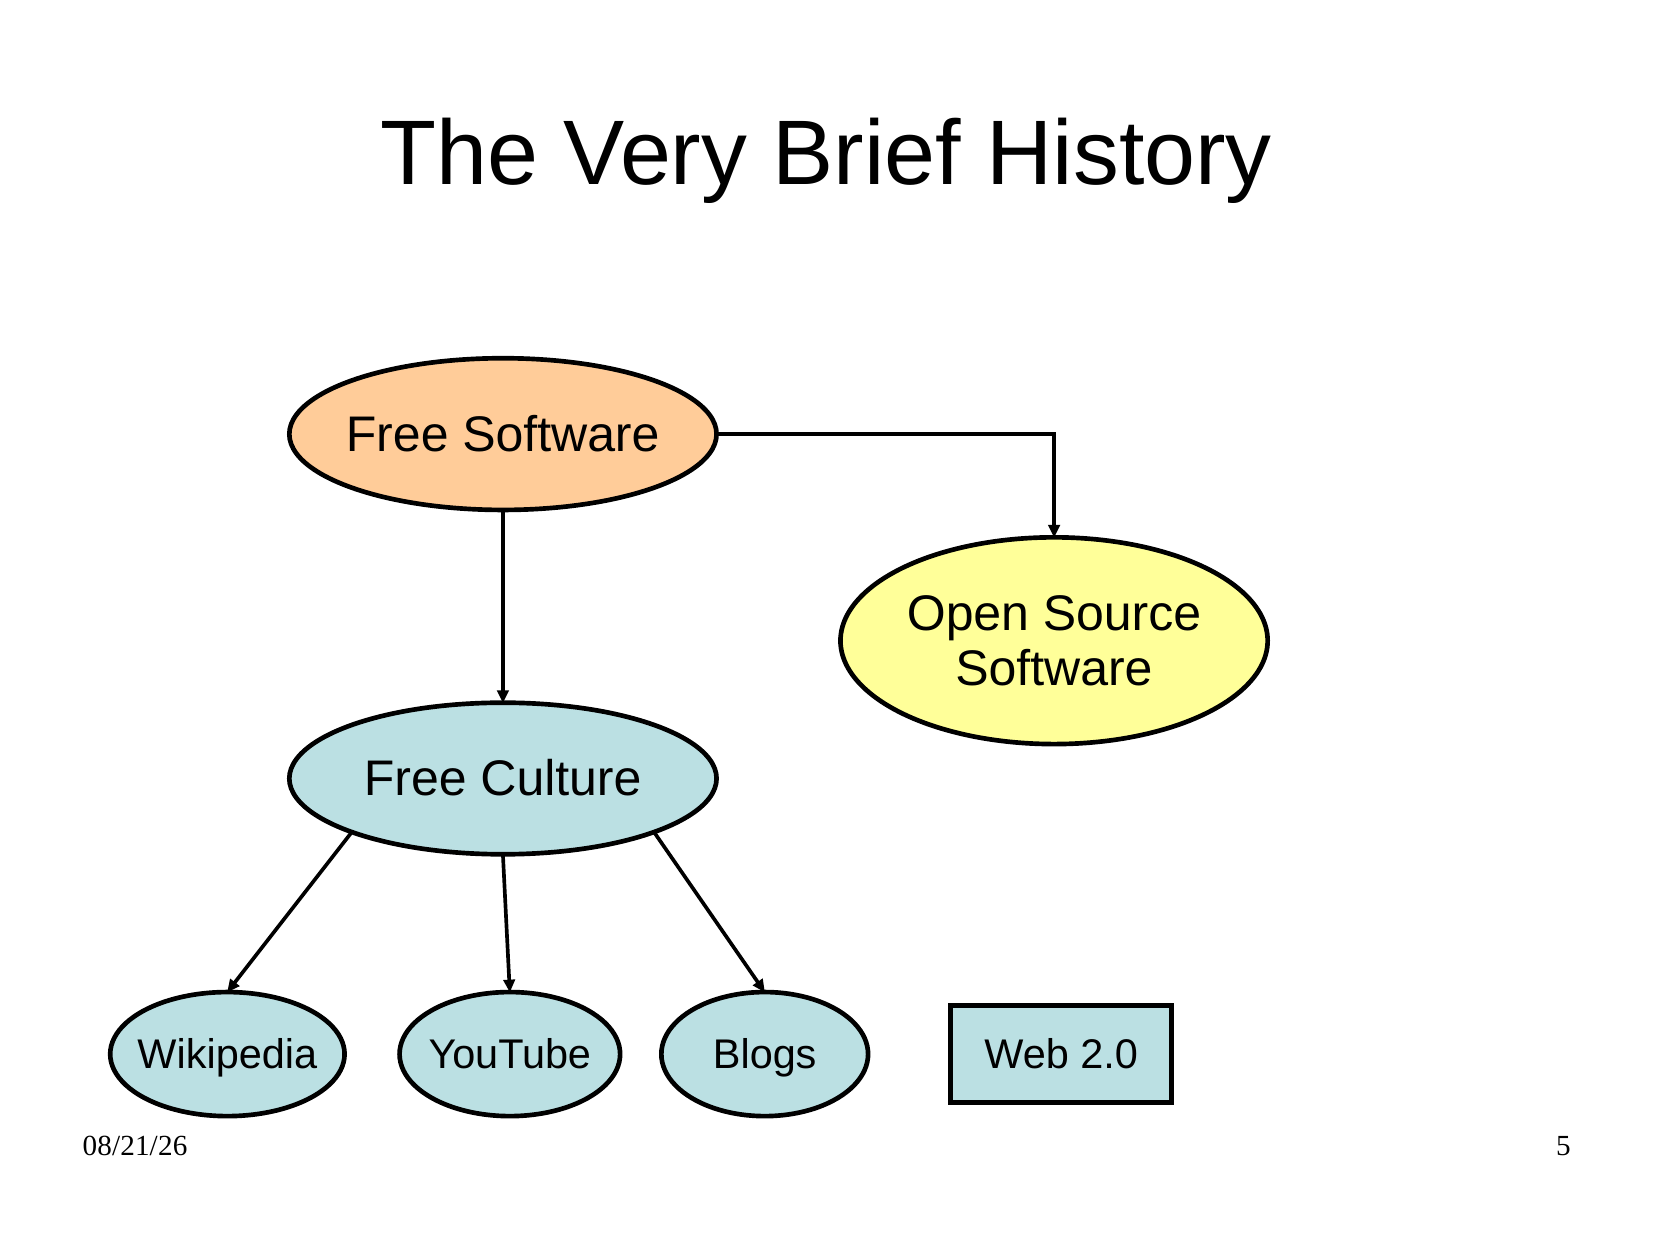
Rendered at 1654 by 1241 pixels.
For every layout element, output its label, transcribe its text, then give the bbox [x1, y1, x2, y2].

text_box Wikipedia [110, 992, 345, 1117]
text_box Free Software [289, 358, 717, 510]
text_box YouTube [399, 992, 621, 1117]
text_box Blogs [661, 992, 869, 1117]
text_box Free Culture [289, 702, 717, 855]
text_box Open Source Software [840, 537, 1268, 745]
text_box Web 2.0 [950, 1005, 1172, 1103]
title The Very Brief History [82, 49, 1571, 257]
